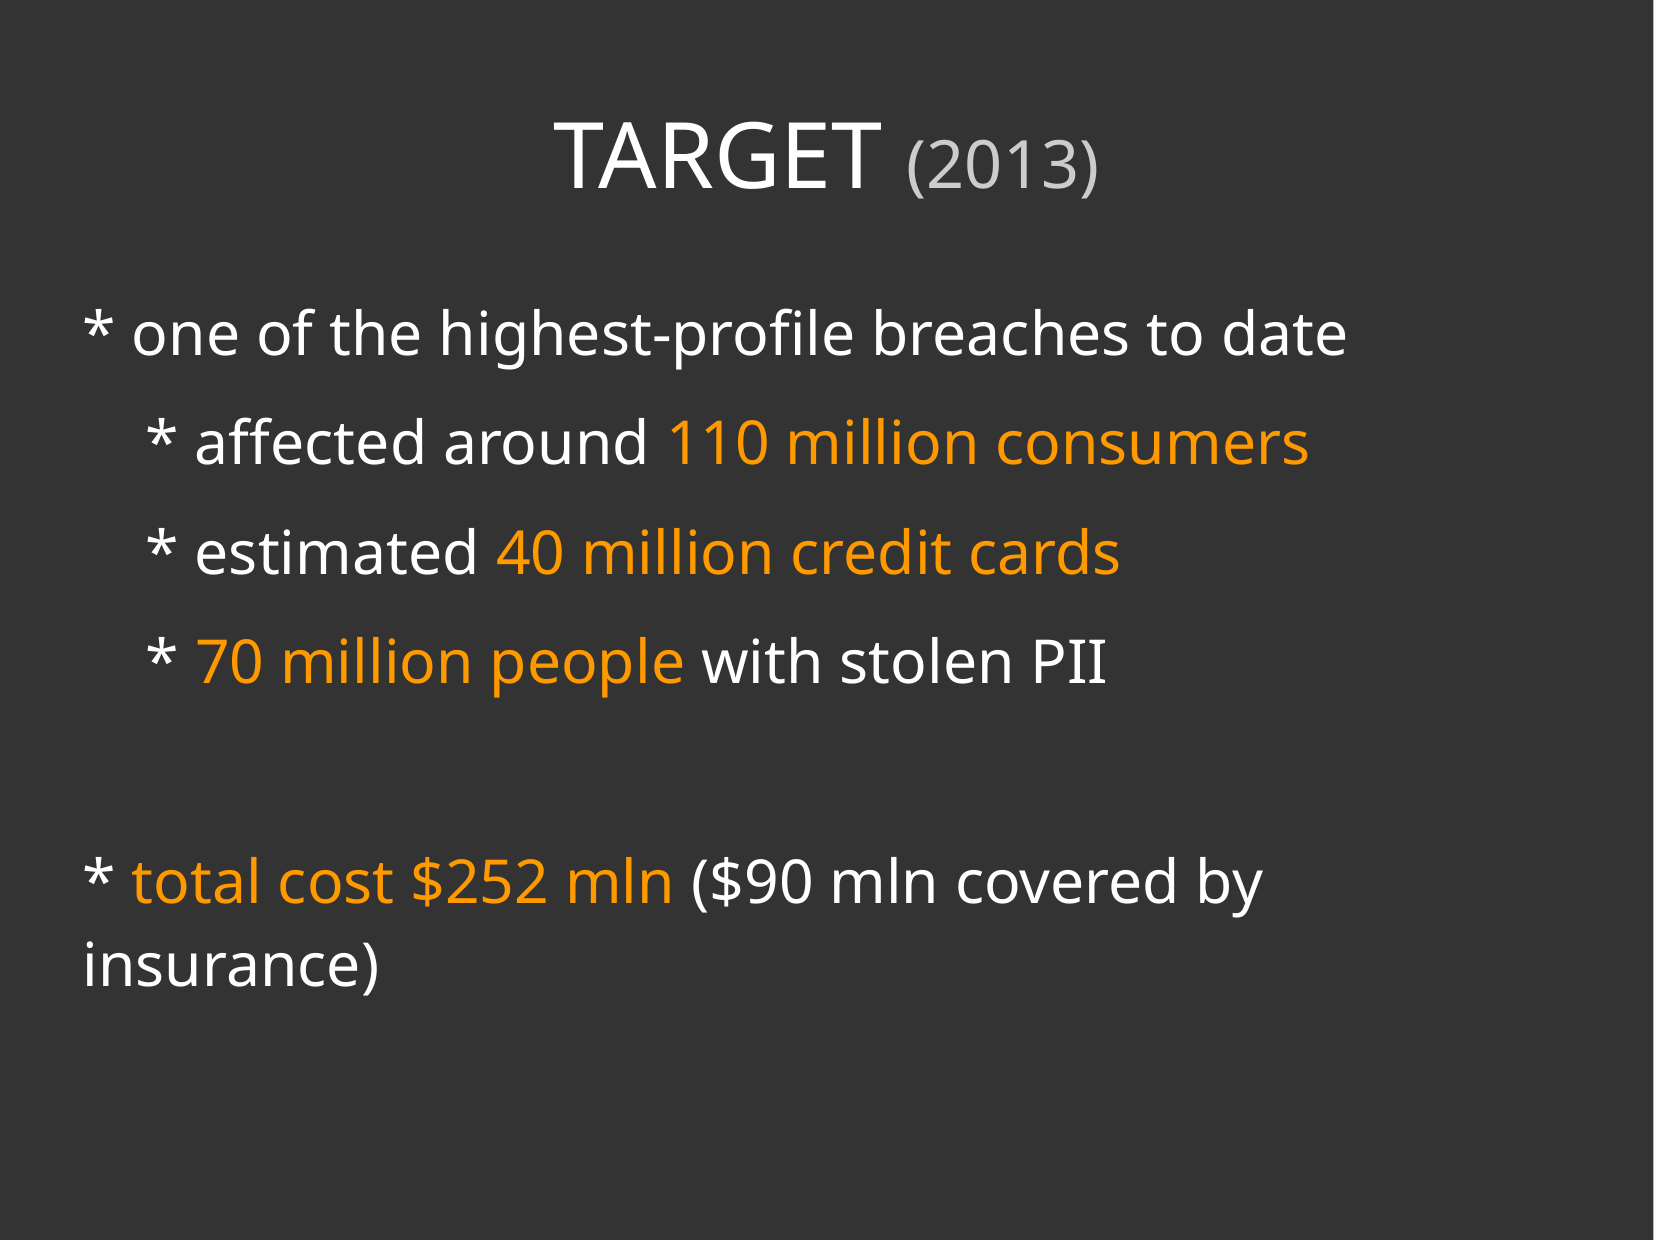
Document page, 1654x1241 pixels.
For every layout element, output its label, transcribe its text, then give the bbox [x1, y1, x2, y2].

list * one of the highest-profile breaches to date * affected around 110 million consumers * estimated 40 million credit cards * 70 million people with stolen PII * total cost $252 mln ($90 mln covered by insurance) [82, 290, 1571, 1010]
title TARGET (2013) [82, 49, 1571, 257]
